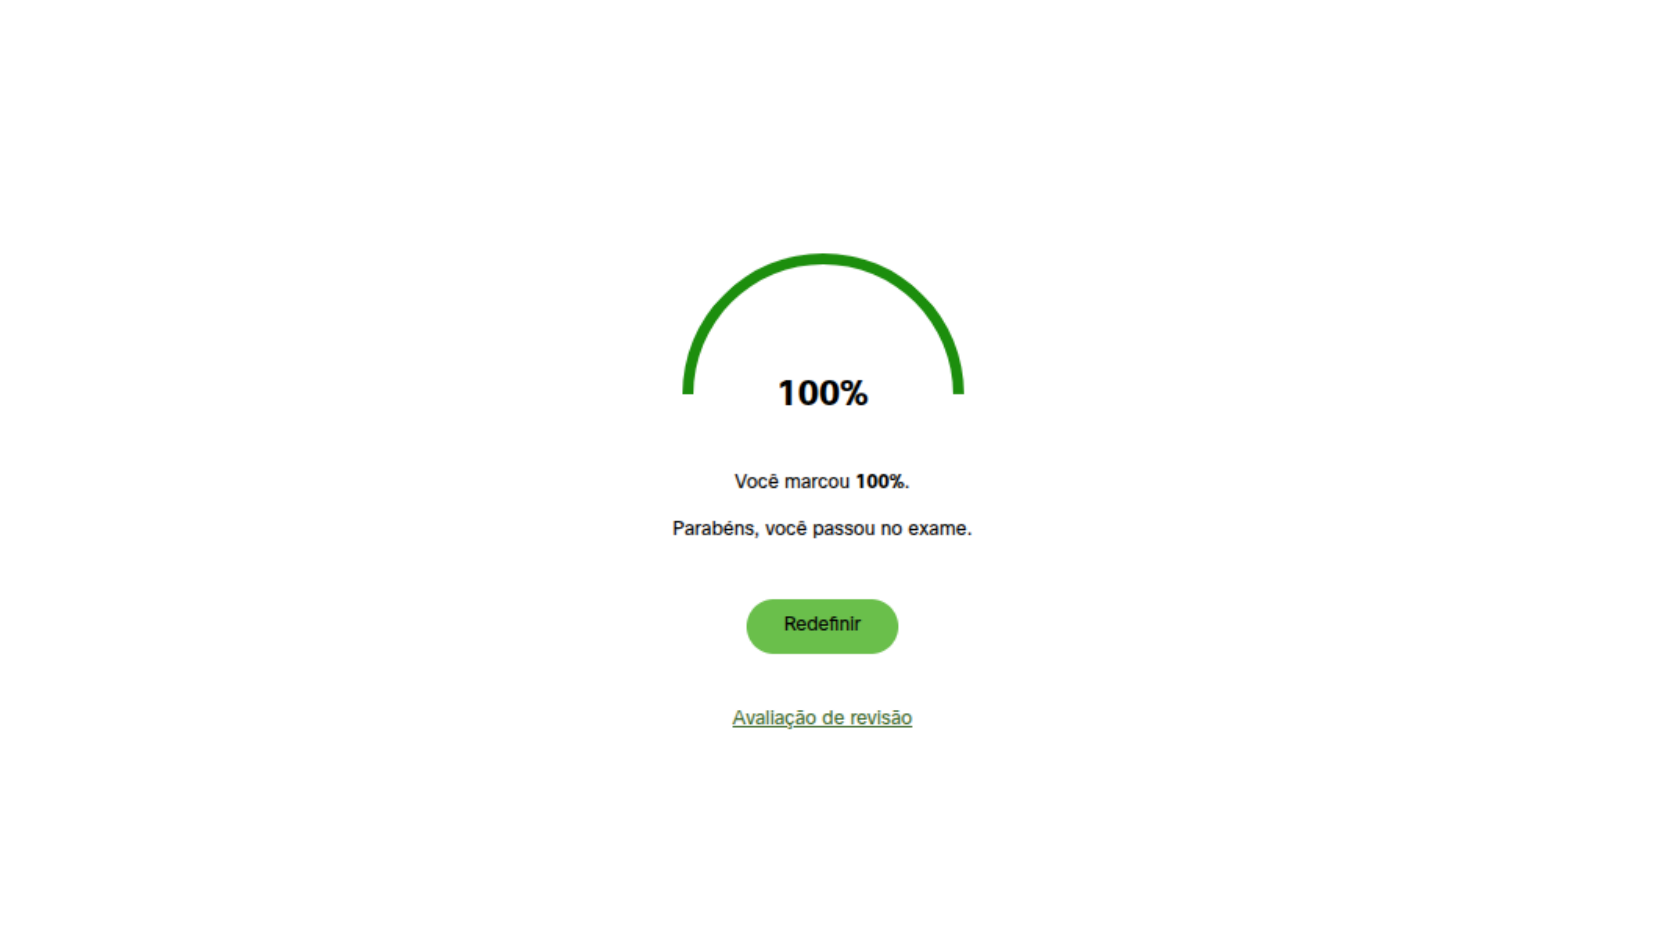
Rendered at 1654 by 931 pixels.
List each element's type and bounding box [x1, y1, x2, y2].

picture [531, 177, 1102, 806]
